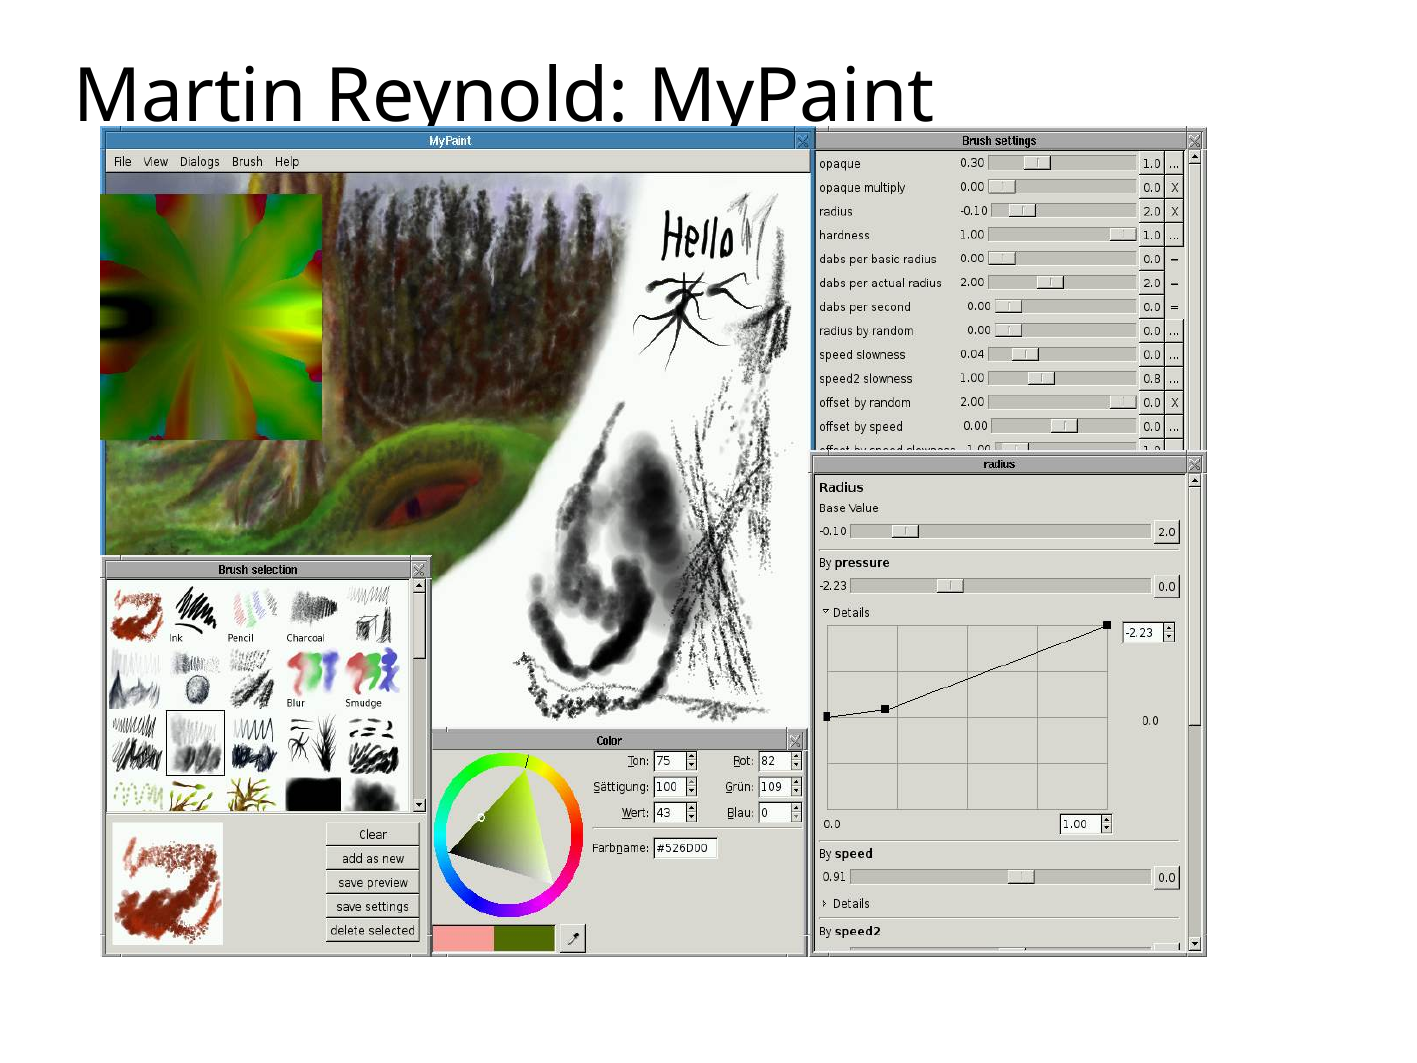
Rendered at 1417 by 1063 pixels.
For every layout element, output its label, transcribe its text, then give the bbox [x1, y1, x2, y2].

text_box Martin Reynold: MyPaint [58, 33, 1332, 264]
text_box [55, 270, 1329, 982]
picture [100, 126, 1207, 957]
